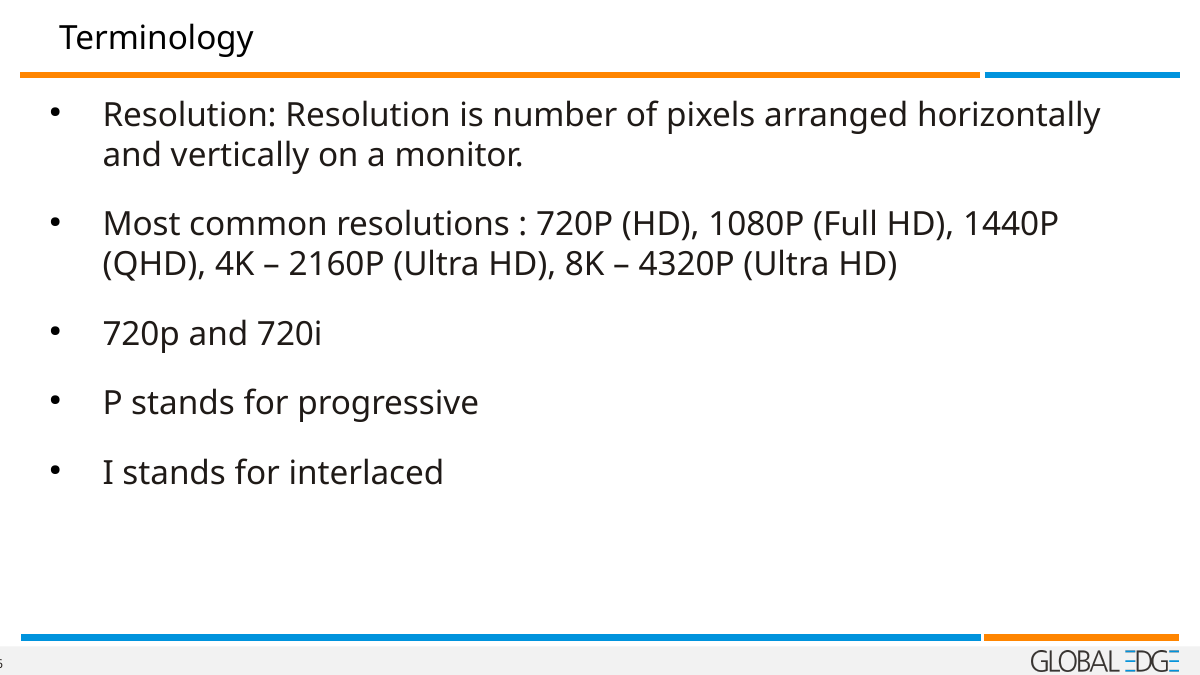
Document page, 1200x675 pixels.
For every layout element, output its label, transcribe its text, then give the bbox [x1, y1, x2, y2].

title Terminology [12, 9, 1088, 63]
list Resolution: Resolution is number of pixels arranged horizontally and vertically on a monitor. Most common resolutions : 720P (HD), 1080P (Full HD), 1440P (QHD), 4K – 2160P (Ultra HD), 8K – 4320P (Ultra HD) 720p and 720i P stands for progressive I stands for interlaced [20, 87, 1179, 628]
picture [1031, 650, 1179, 672]
